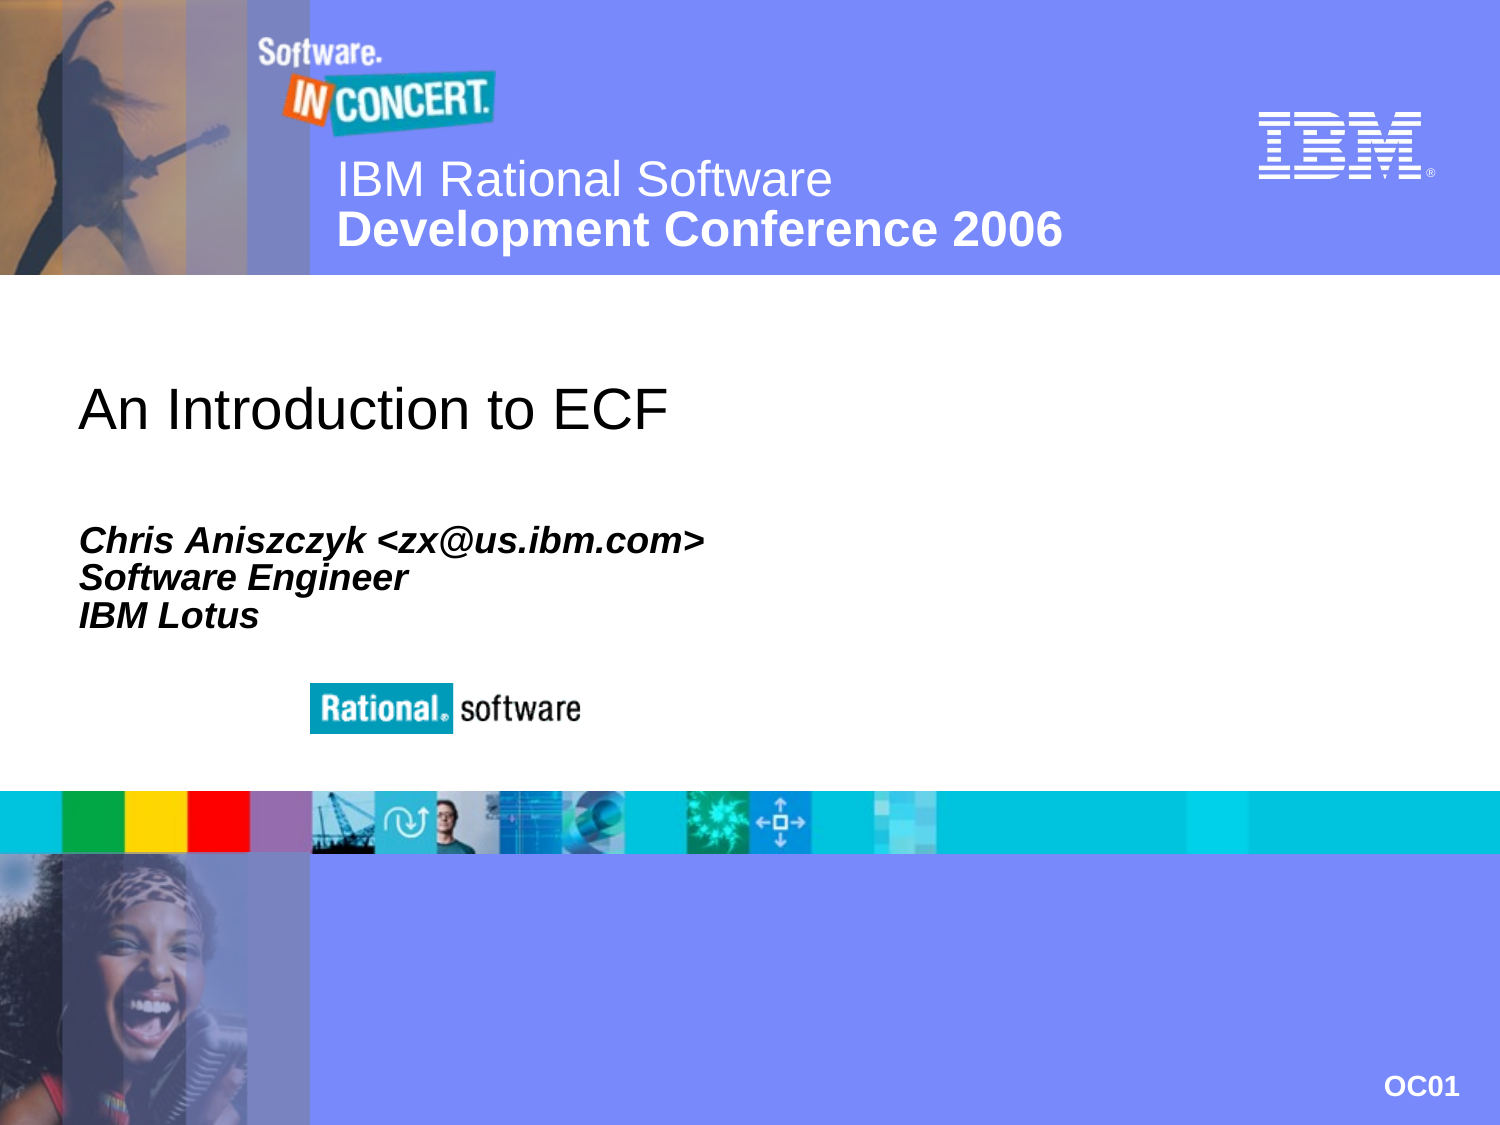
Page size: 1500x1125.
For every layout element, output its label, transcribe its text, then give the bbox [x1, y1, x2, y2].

subtitle Chris Aniszczyk <zx@us.ibm.com> Software Engineer IBM Lotus [64, 515, 1369, 693]
picture [310, 693, 582, 734]
picture [753, 791, 808, 854]
title An Introduction to ECF [64, 374, 1369, 454]
picture [0, 0, 496, 275]
picture [1258, 112, 1424, 179]
picture [813, 791, 1500, 854]
picture [0, 791, 749, 1125]
